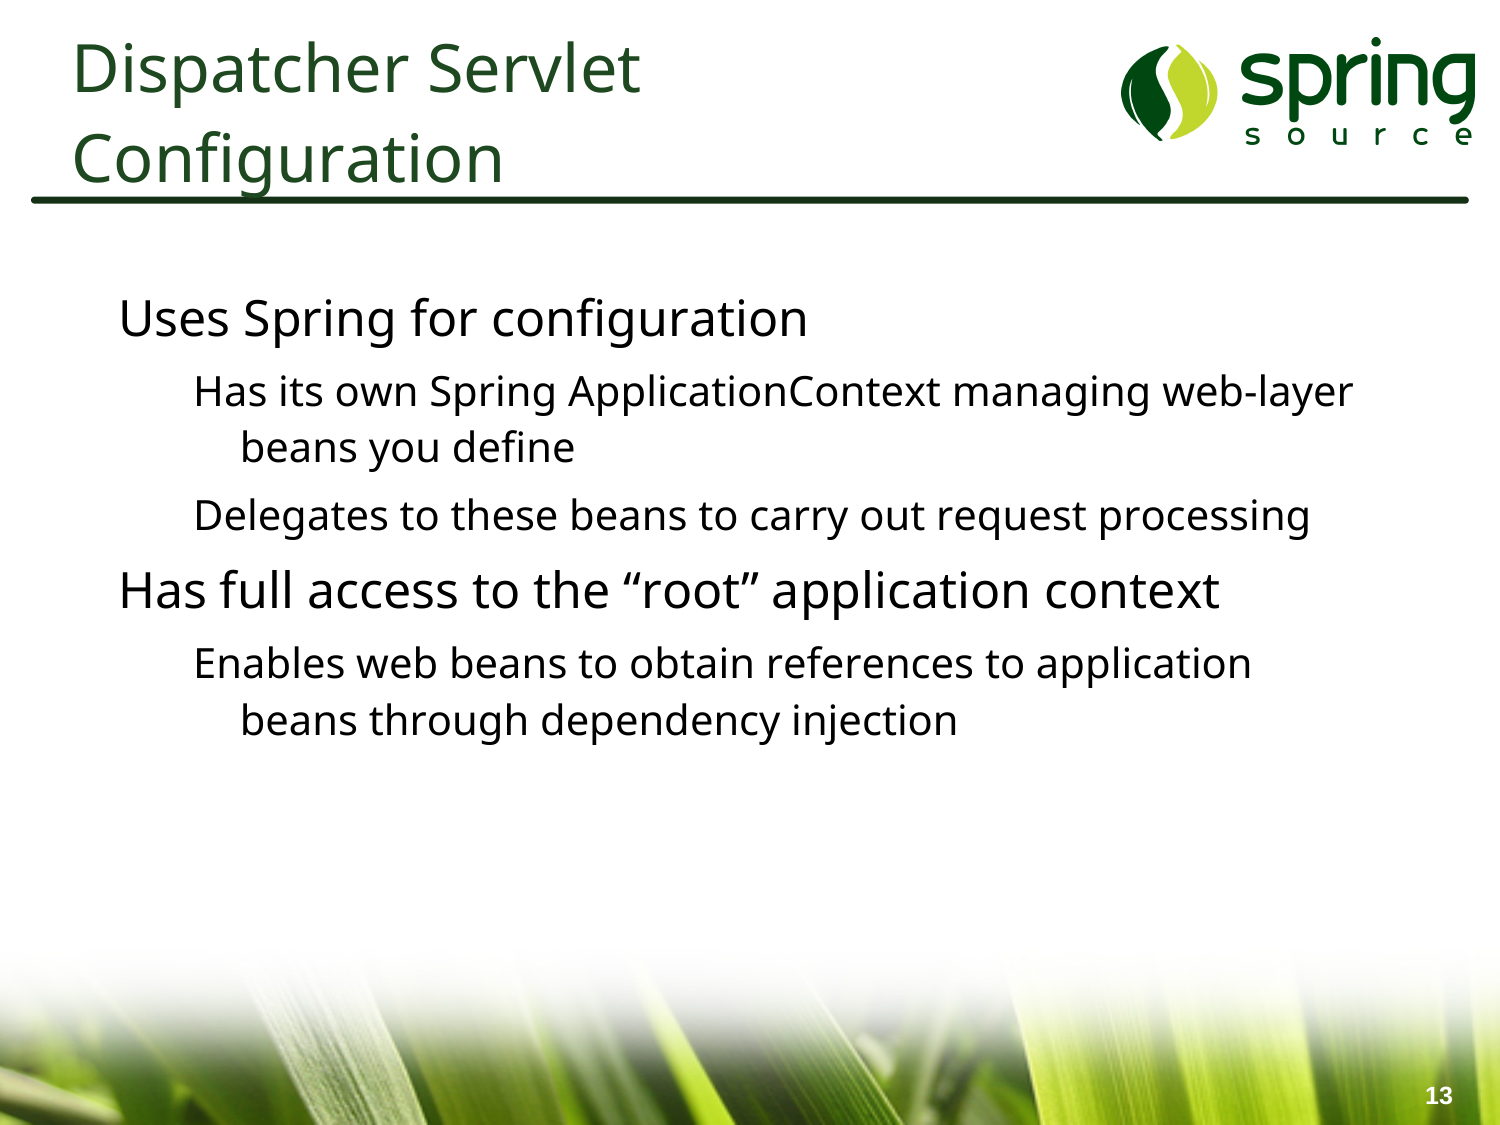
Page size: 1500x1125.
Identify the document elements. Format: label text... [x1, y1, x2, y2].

picture [1121, 37, 1475, 145]
picture [0, 944, 1500, 1125]
list Uses Spring for configuration Has its own Spring ApplicationContext managing web-layer beans you define Delegates to these beans to carry out request processing Has full access to the “root” application context Enables web beans to obtain references to application beans through dependency injection [103, 275, 1394, 938]
title Dispatcher Servlet Configuration [56, 13, 1089, 191]
